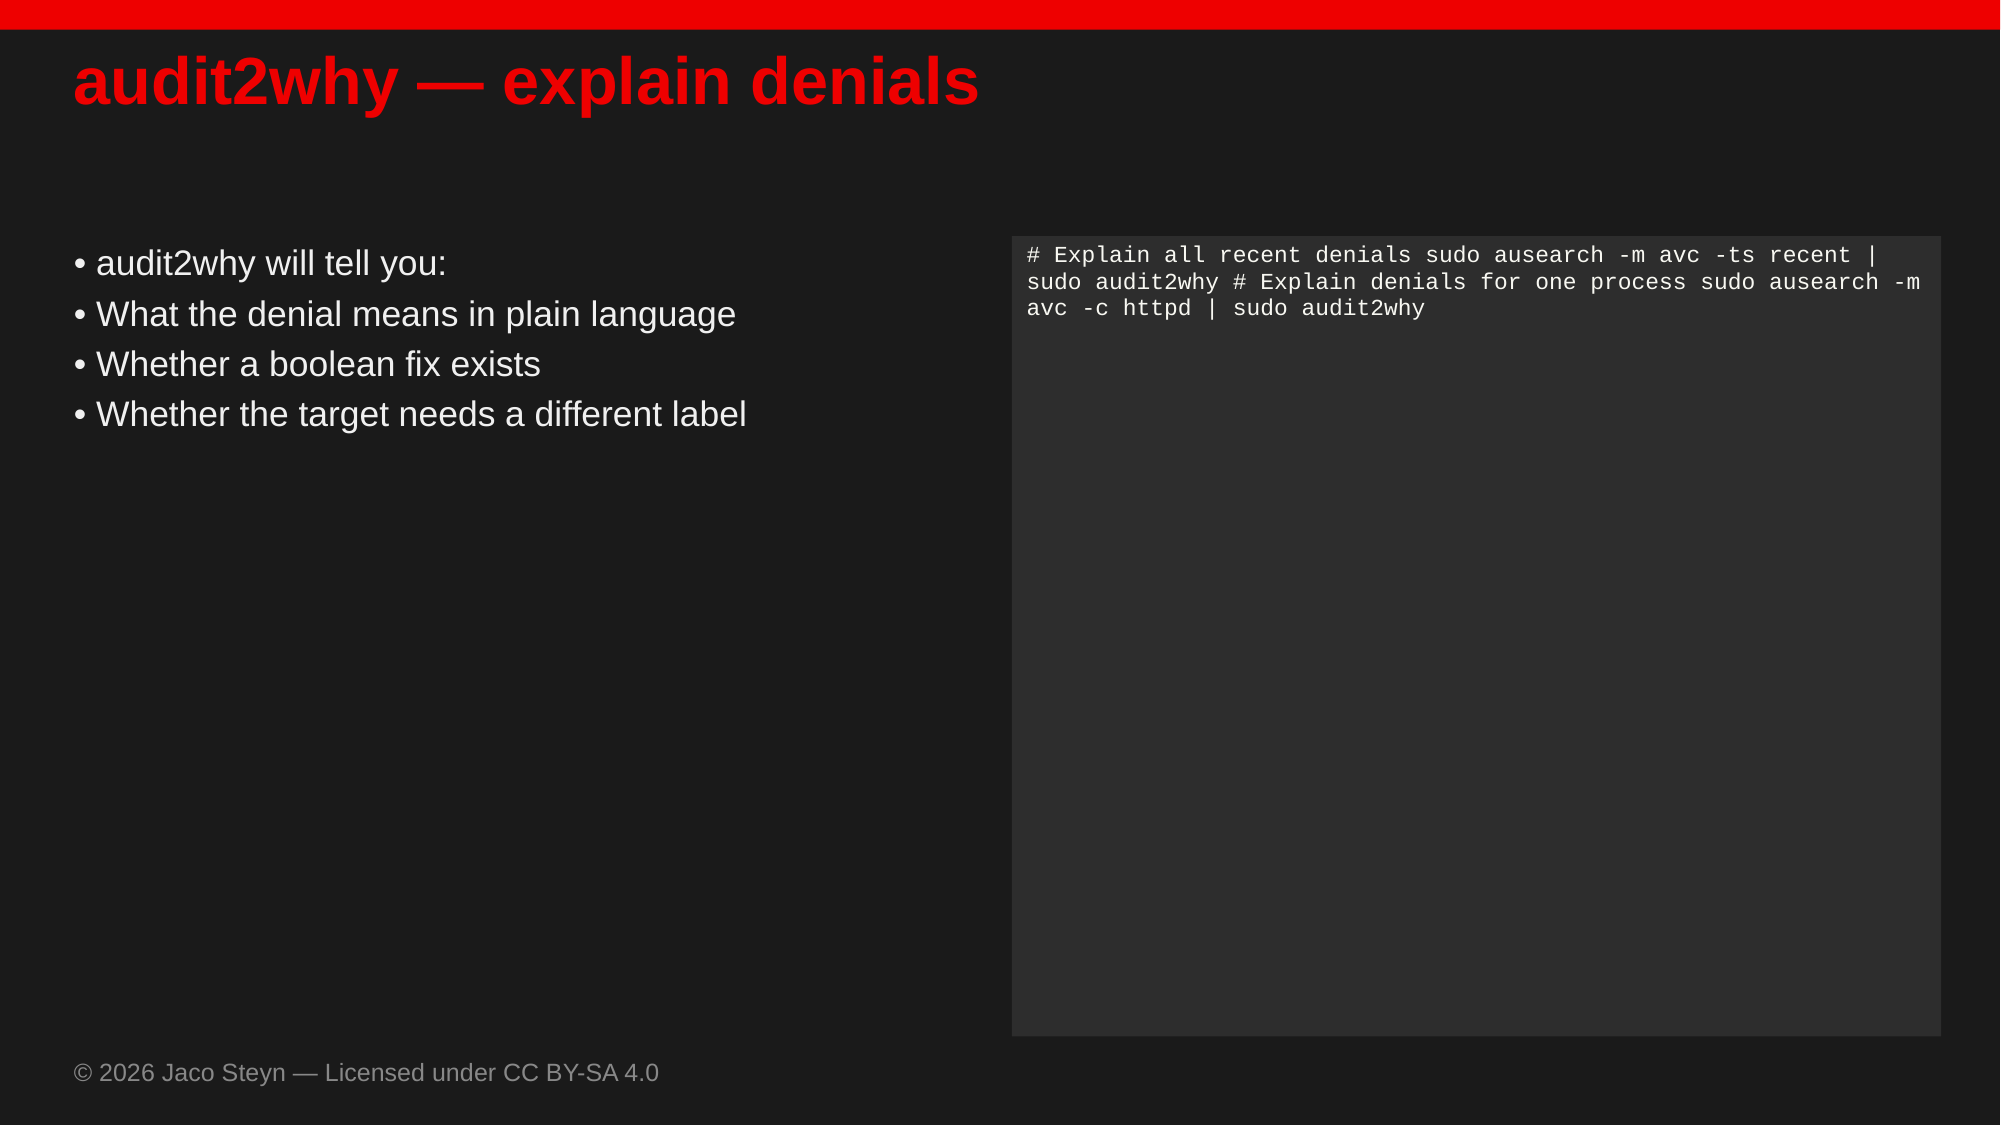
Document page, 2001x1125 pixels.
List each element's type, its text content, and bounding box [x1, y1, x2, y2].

text_box © 2026 Jaco Steyn — Licensed under CC BY-SA 4.0 [59, 1051, 1942, 1093]
text_box # Explain all recent denials sudo ausearch -m avc -ts recent | sudo audit2why # Explain denials for one process sudo ausearch -m avc -c httpd | sudo audit2why [1011, 236, 1942, 1037]
text_box [0, 0, 2001, 30]
text_box audit2why — explain denials [59, 36, 1942, 208]
text_box • audit2why will tell you: • What the denial means in plain language • Whether a boolean fix exists • Whether the target needs a different label [59, 236, 989, 1037]
